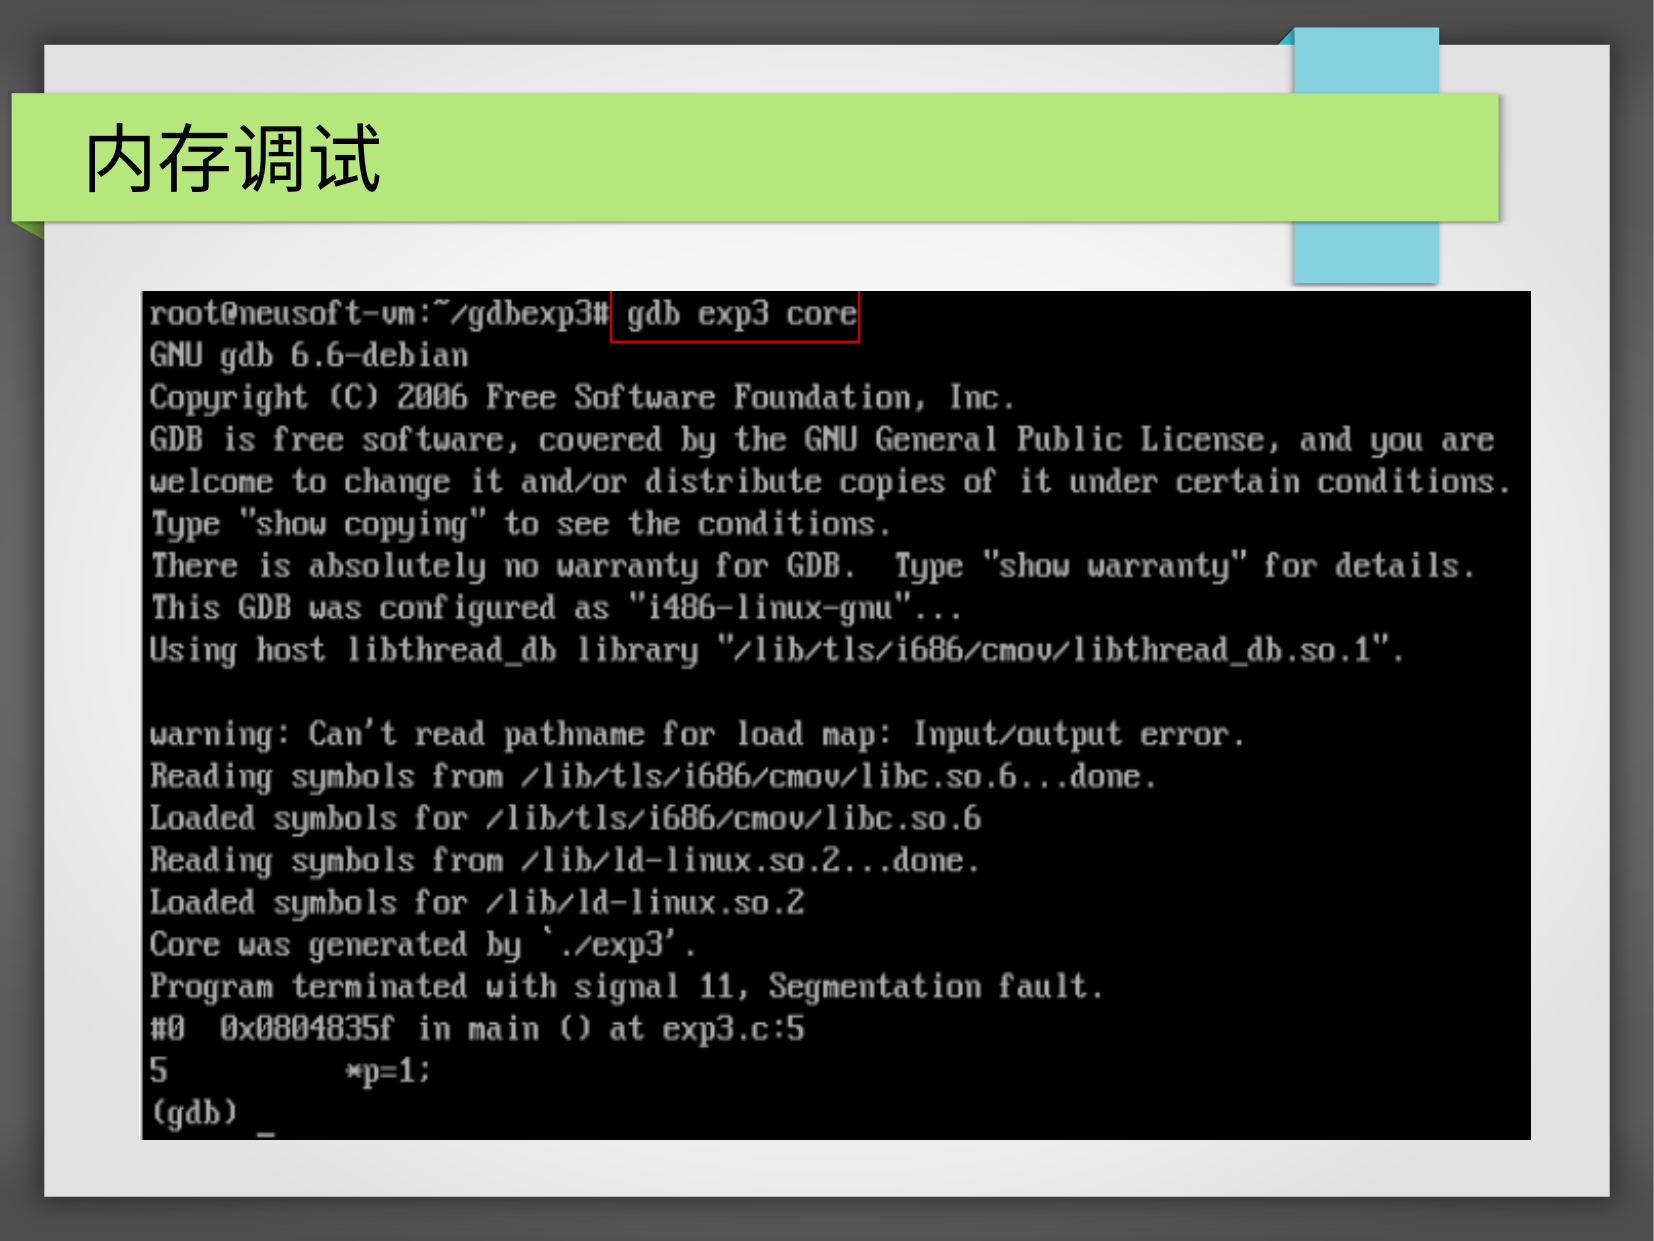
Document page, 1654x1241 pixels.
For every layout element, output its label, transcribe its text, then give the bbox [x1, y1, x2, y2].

picture [0, 0, 1654, 1241]
title 内存调试 [82, 94, 1264, 213]
